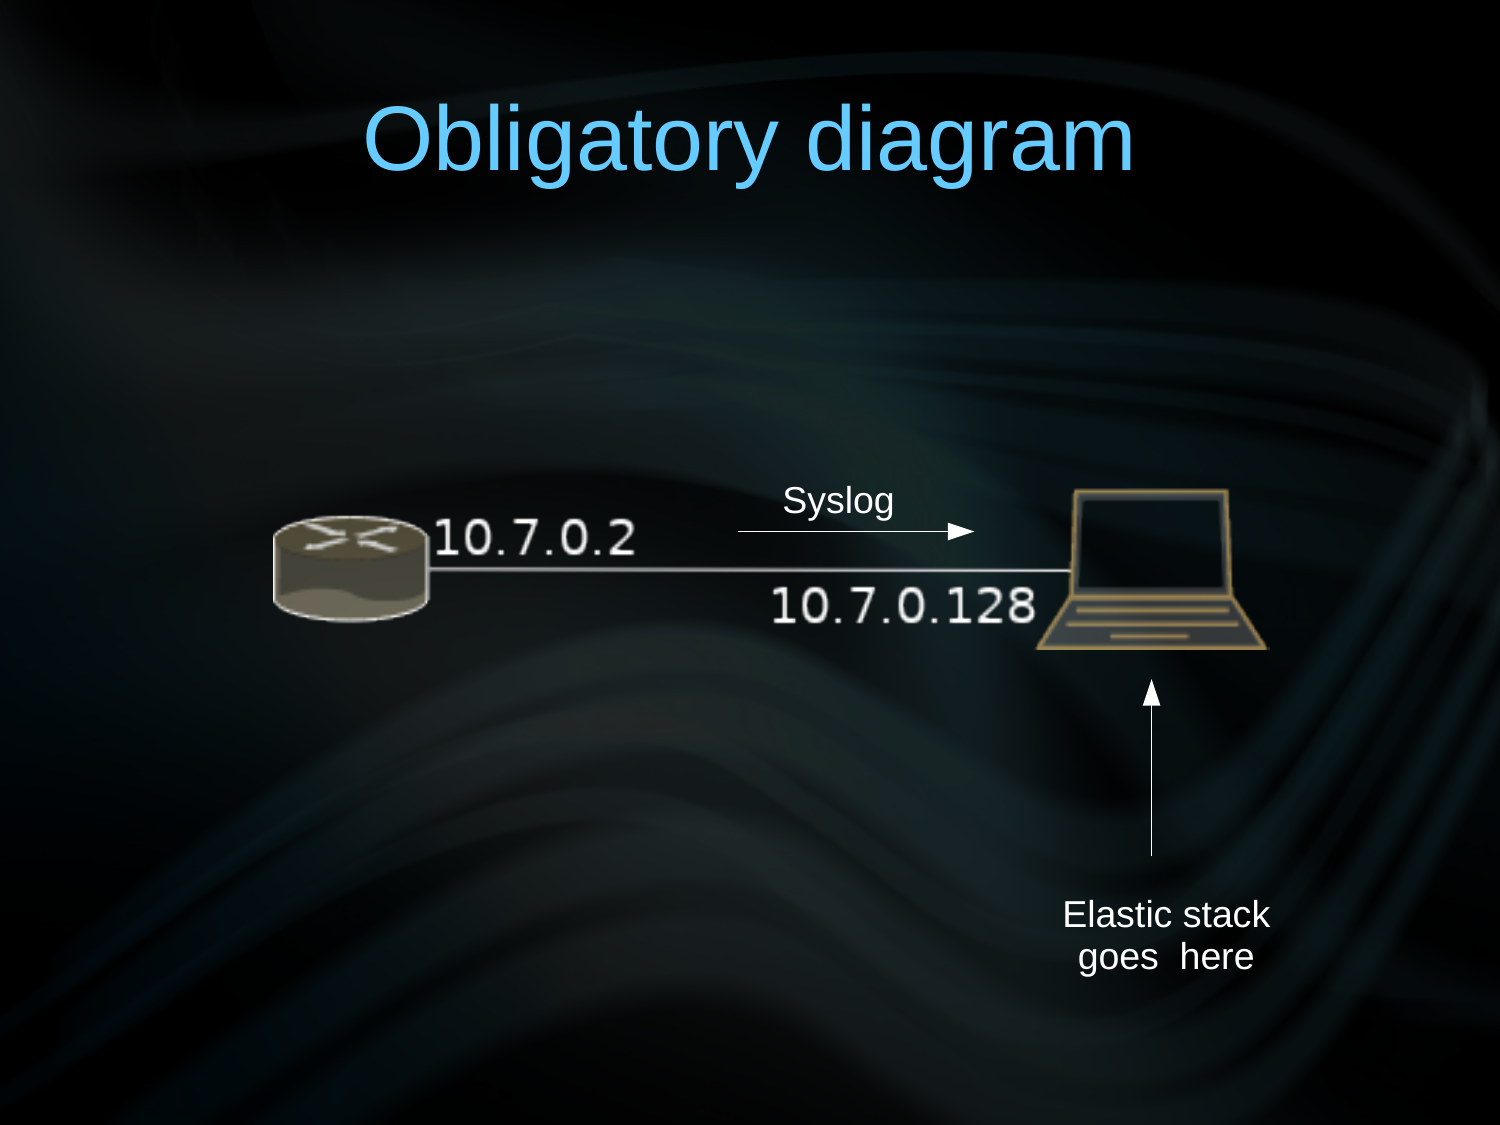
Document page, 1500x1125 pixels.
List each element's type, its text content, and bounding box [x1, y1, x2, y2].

text_box Elastic stack goes here [1033, 885, 1300, 985]
title Obligatory diagram [75, 45, 1426, 233]
text_box Syslog [767, 472, 916, 530]
picture [273, 488, 1270, 650]
